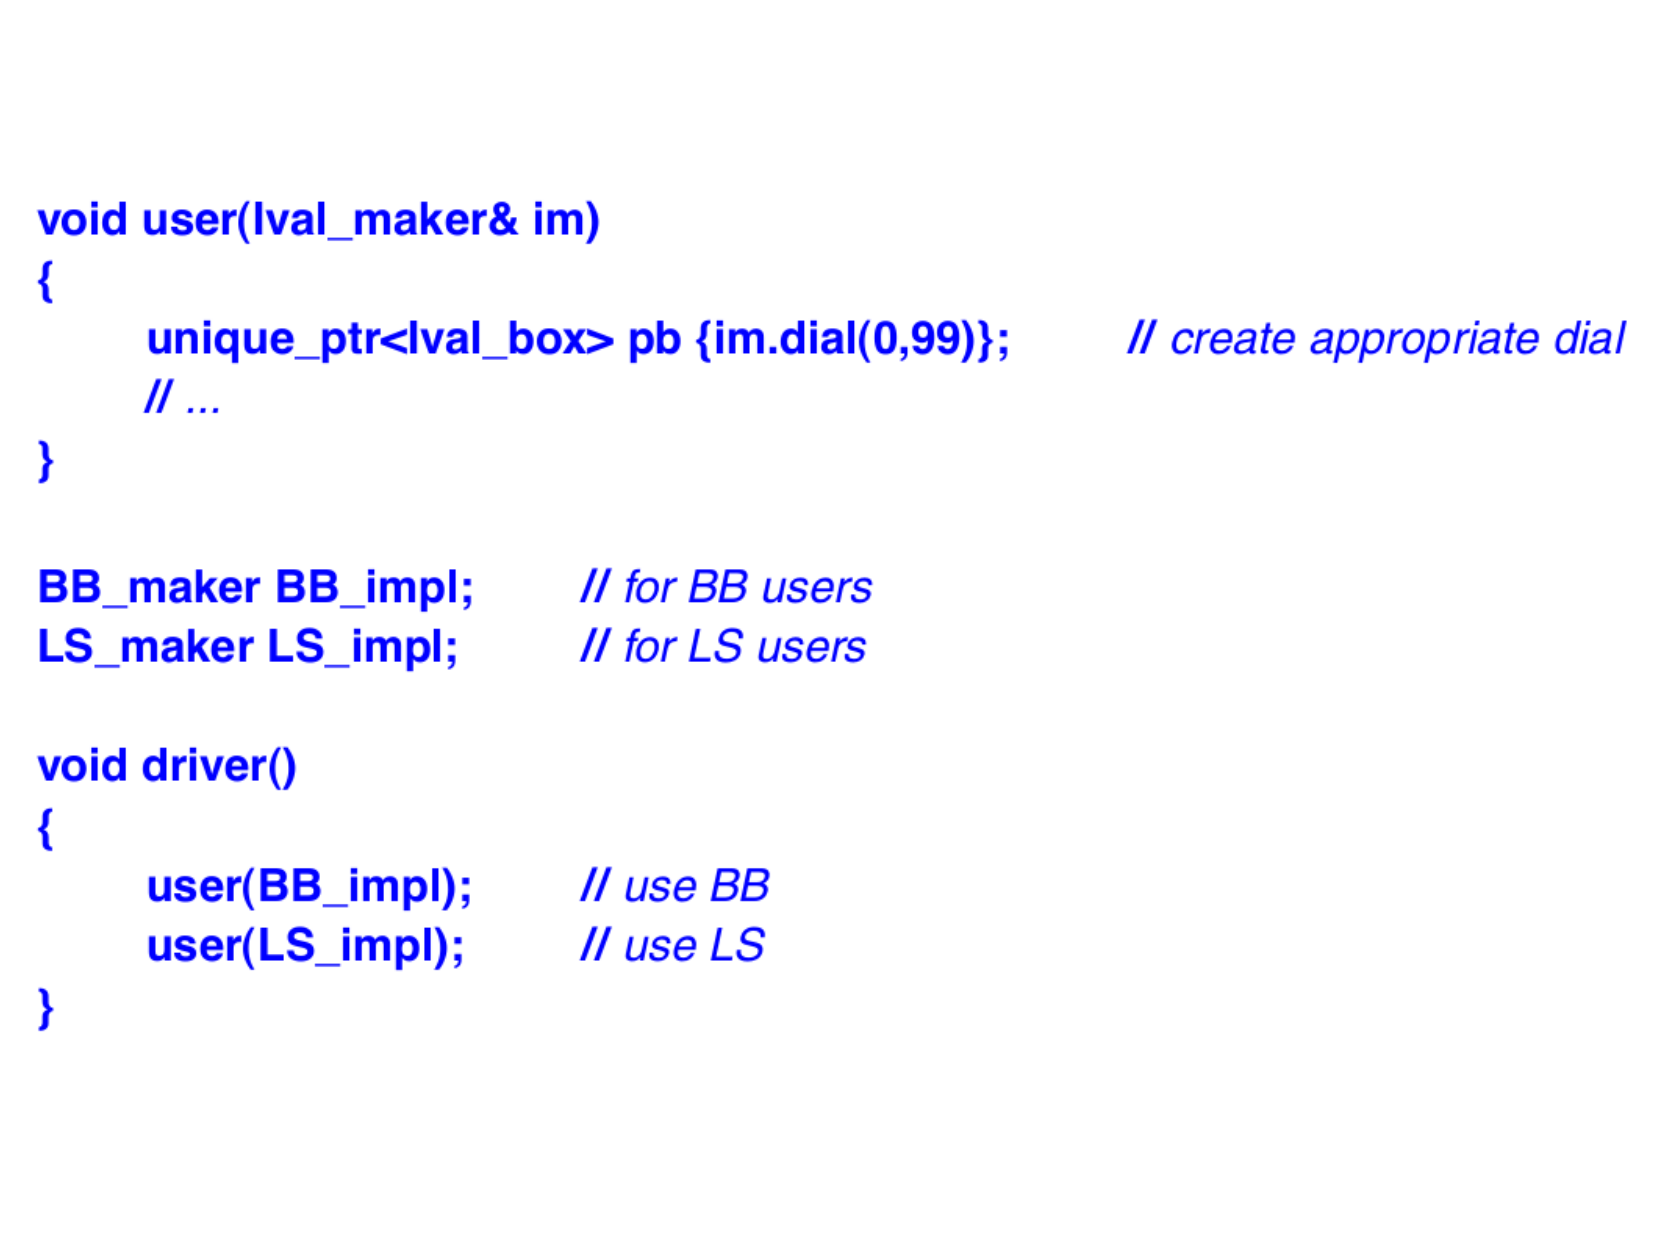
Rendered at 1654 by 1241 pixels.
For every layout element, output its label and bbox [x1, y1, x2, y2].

picture [26, 191, 1630, 1050]
